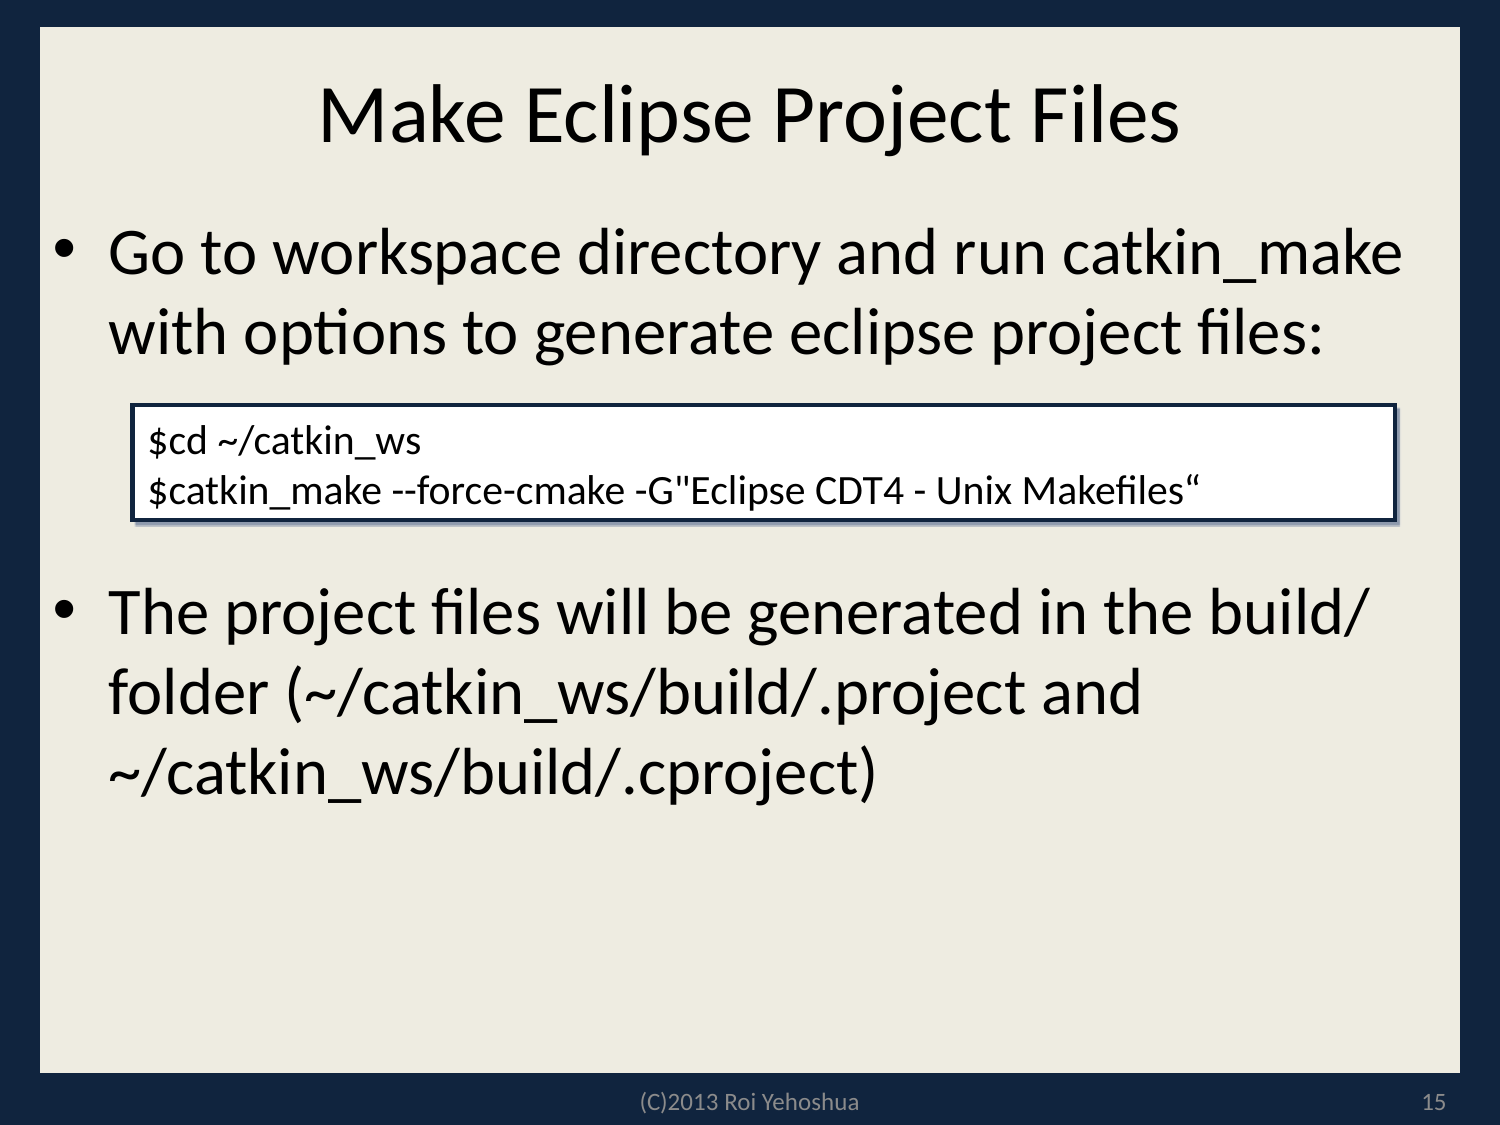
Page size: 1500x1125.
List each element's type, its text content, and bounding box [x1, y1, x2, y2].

footer (C)2013 Roi Yehoshua [512, 1074, 988, 1125]
text_box $cd ~/catkin_ws $catkin_make --force-cmake -G"Eclipse CDT4 - Unix Makefiles“ [132, 405, 1395, 521]
title Make Eclipse Project Files [37, 31, 1463, 188]
list Go to workspace directory and run catkin_make with options to generate eclipse project files: The project files will be generated in the build/ folder (~/catkin_ws/build/.project and ~/catkin_ws/build/.cproject) [37, 200, 1463, 1080]
slide_number <number> [1111, 1074, 1462, 1125]
